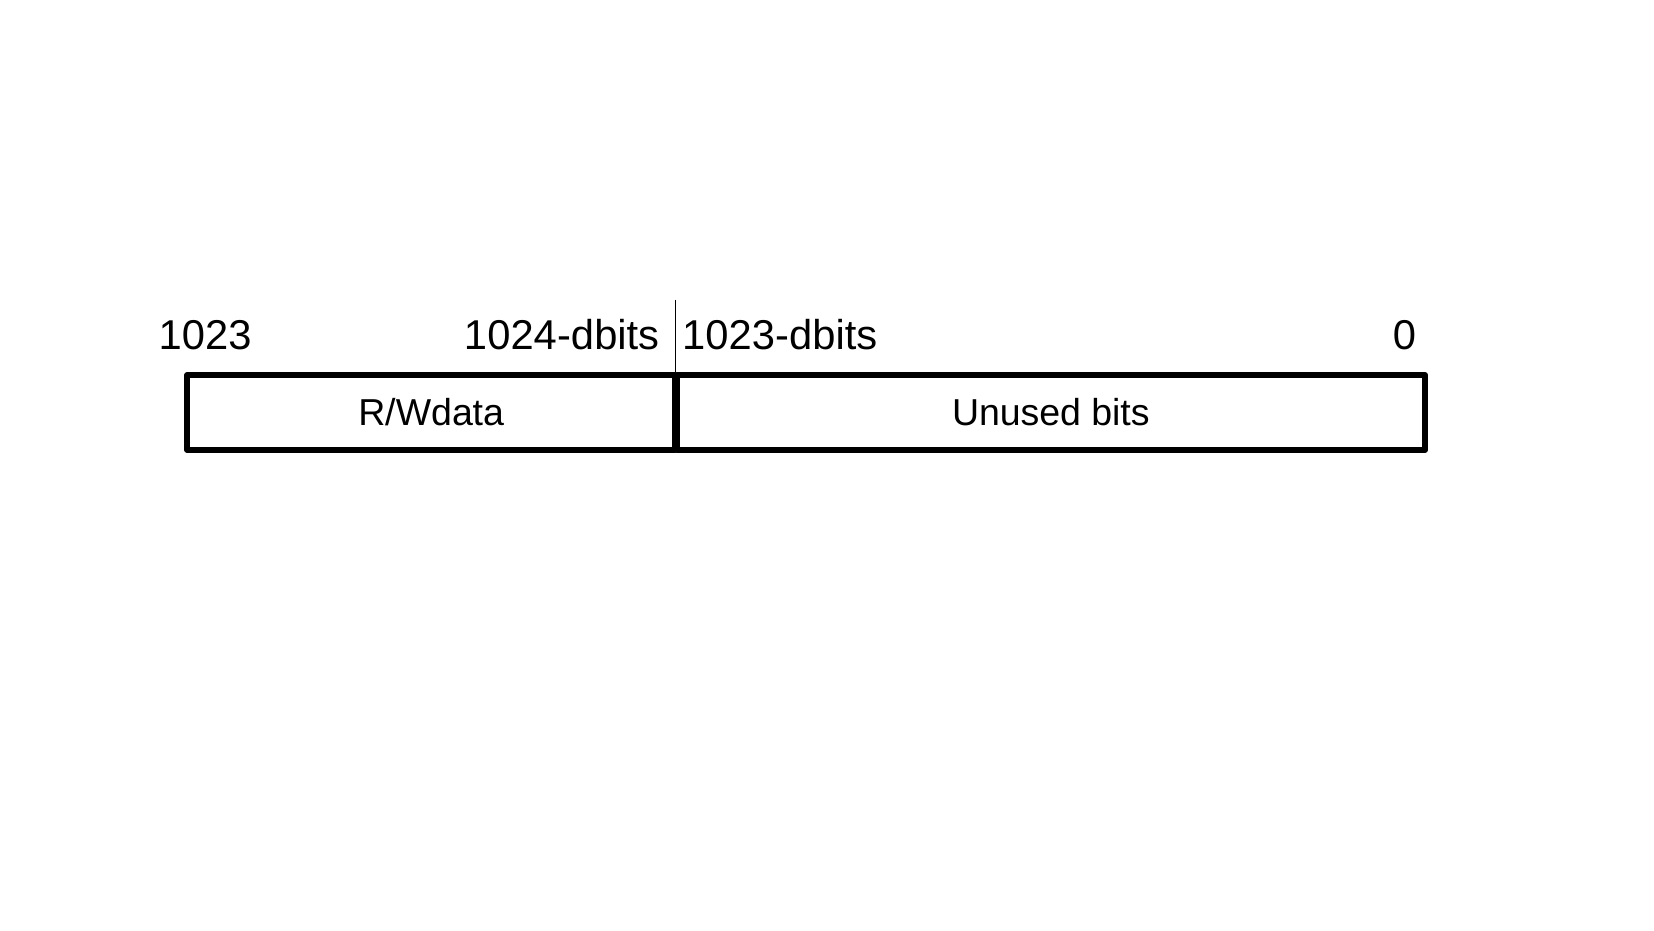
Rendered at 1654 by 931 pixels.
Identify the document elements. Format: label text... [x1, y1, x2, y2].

text_box Unused bits [676, 375, 1426, 451]
text_box R/Wdata [187, 375, 675, 451]
text_box 1023 1024-dbits 1023-dbits 0 [143, 304, 675, 366]
text_box 1023 1024-dbits 1023-dbits 0 [676, 304, 1536, 366]
